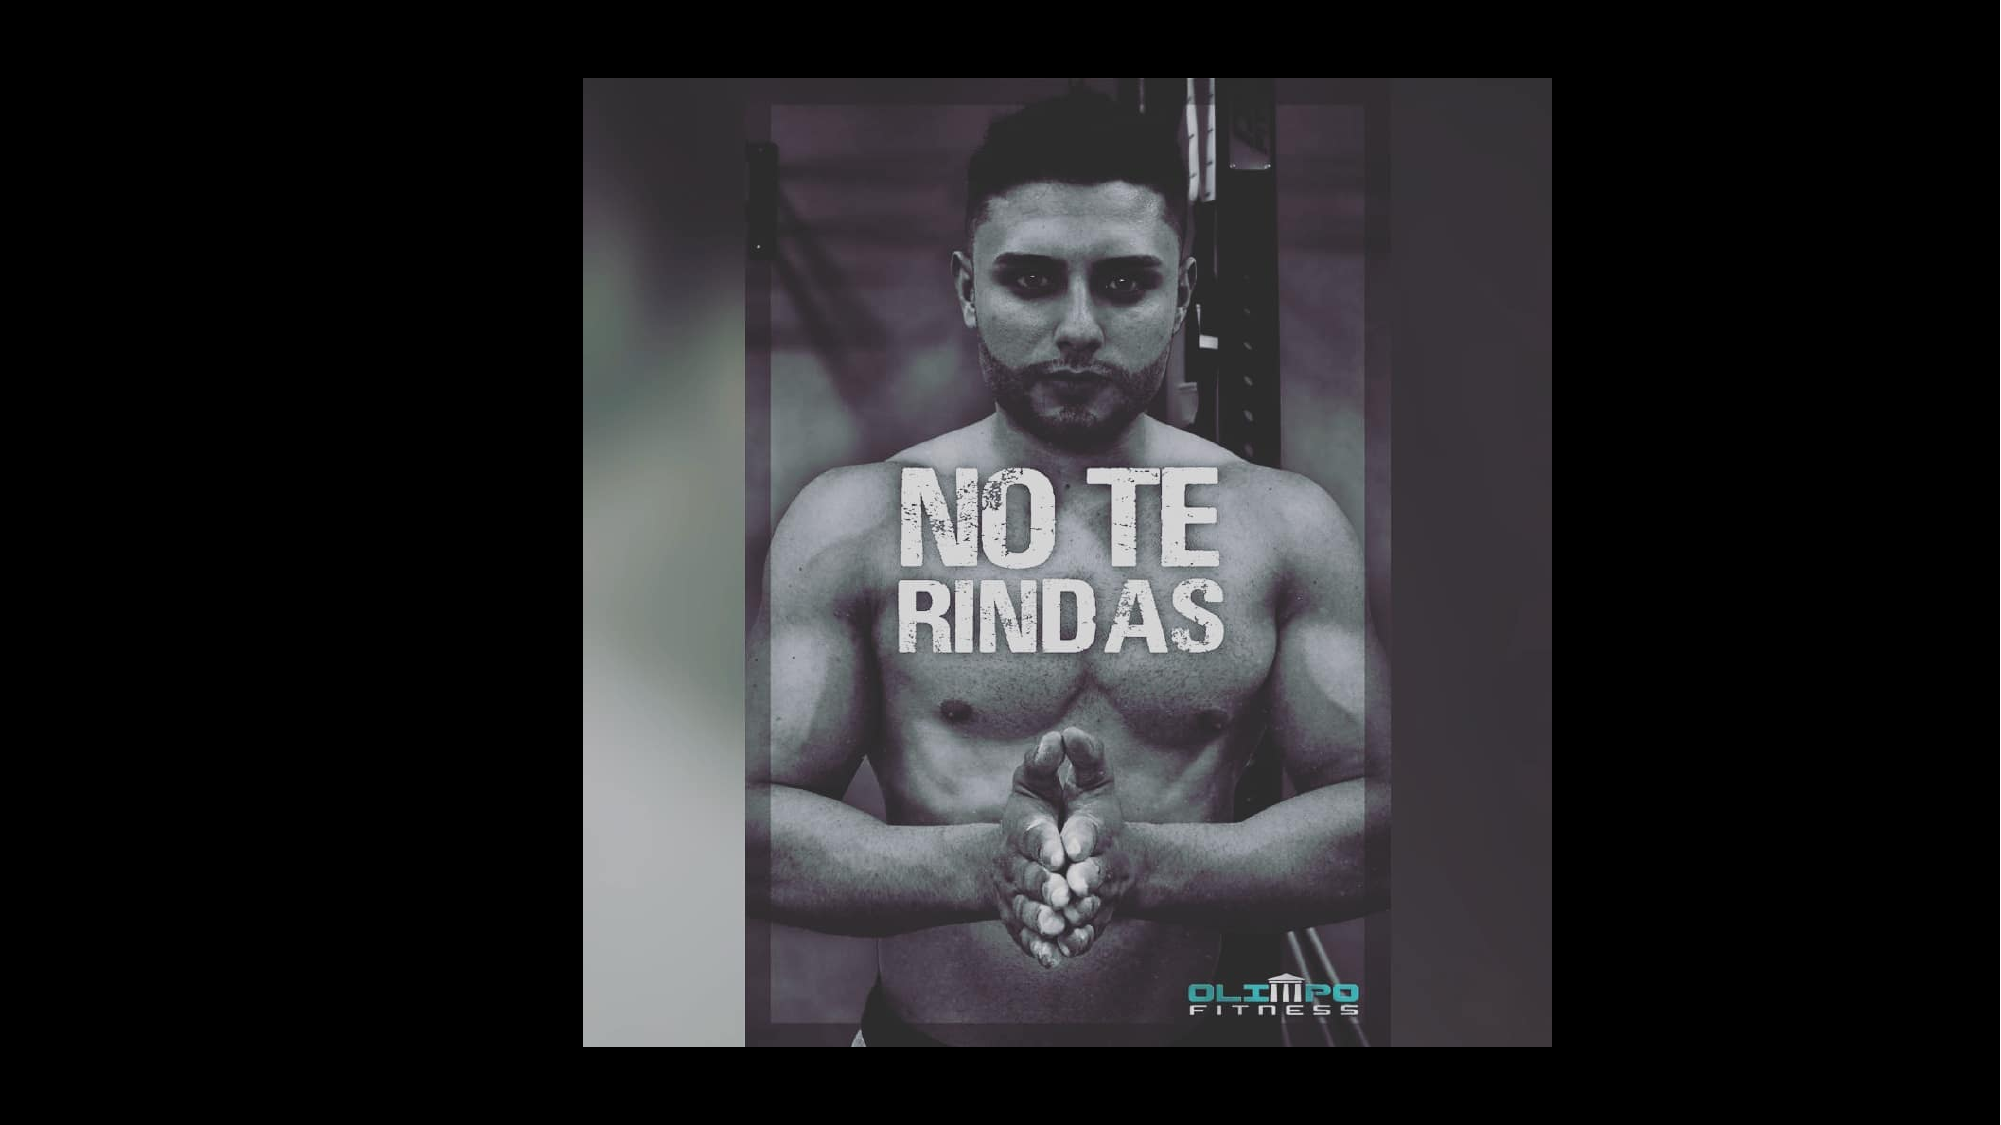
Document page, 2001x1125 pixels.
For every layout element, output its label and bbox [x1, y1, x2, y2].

picture [583, 78, 1552, 1047]
